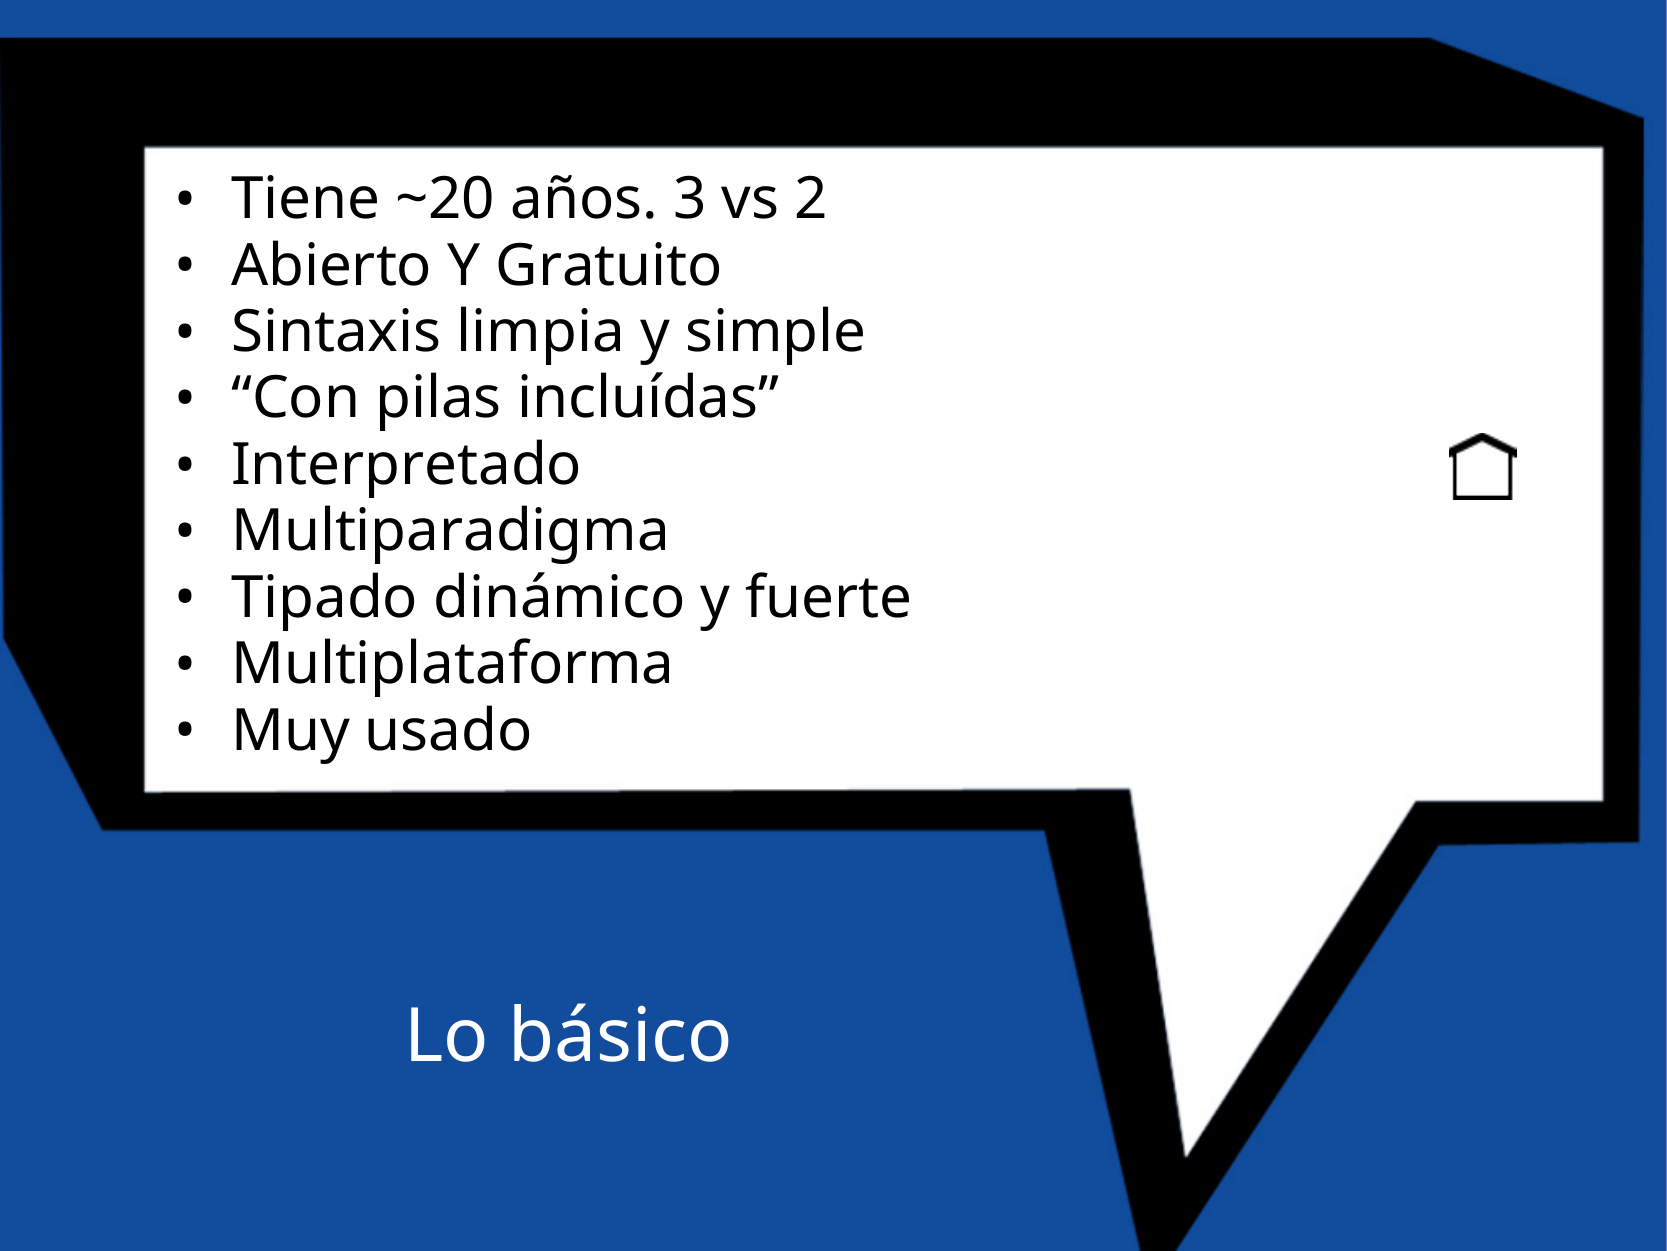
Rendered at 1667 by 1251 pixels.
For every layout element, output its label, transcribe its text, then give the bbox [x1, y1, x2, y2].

title Lo básico [92, 837, 1046, 1234]
subtitle Tiene ~20 años. 3 vs 2 Abierto Y Gratuito Sintaxis limpia y simple “Con pilas incluídas” Interpretado Multiparadigma Tipado dinámico y fuerte Multiplataforma Muy usado [156, 165, 1390, 767]
picture [0, 0, 1667, 1251]
